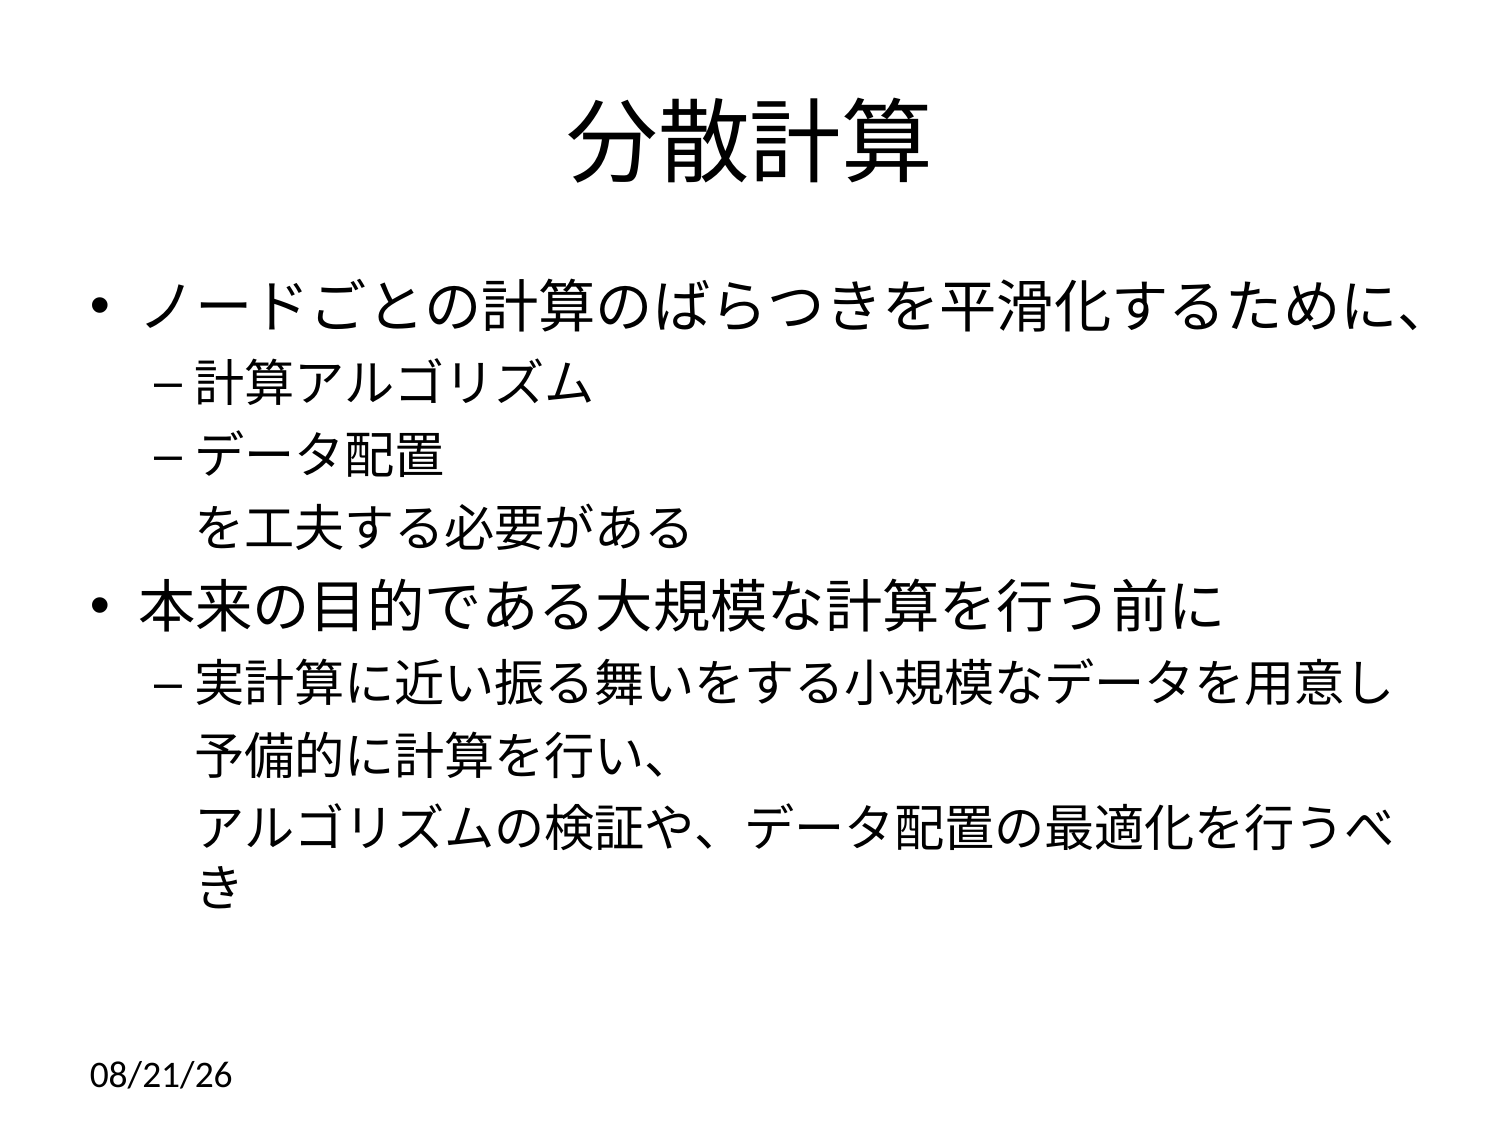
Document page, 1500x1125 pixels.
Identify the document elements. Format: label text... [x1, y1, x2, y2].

list ノードごとの計算のばらつきを平滑化するために、 計算アルゴリズム データ配置 を工夫する必要がある 本来の目的である大規模な計算を行う前に 実計算に近い振る舞いをする小規模なデータを用意し 予備的に計算を行い、 アルゴリズムの検証や、データ配置の最適化を行うべき [75, 262, 1426, 1006]
title 分散計算 [75, 21, 1426, 257]
